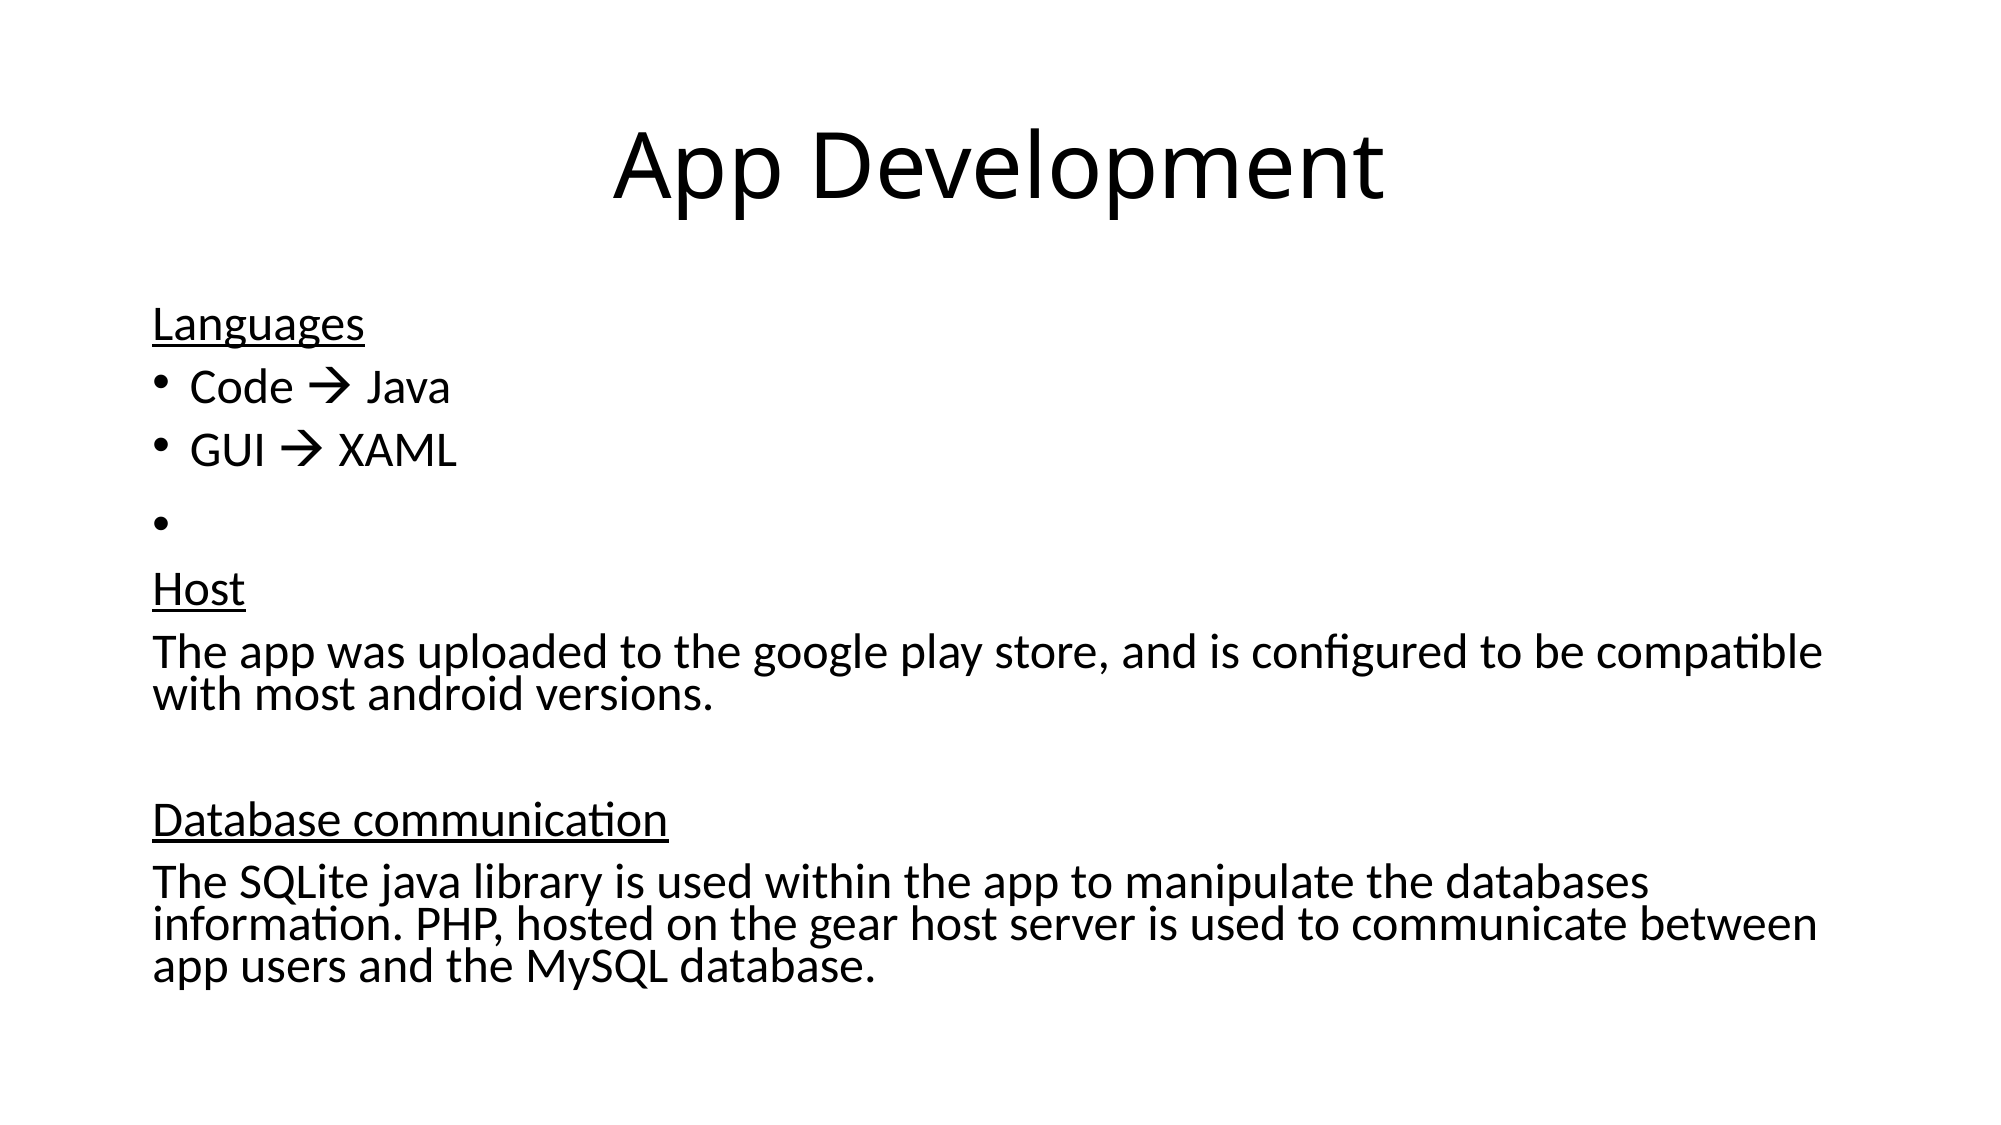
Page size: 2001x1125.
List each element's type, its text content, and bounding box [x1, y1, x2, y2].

list Languages Code  Java GUI  XAML Host The app was uploaded to the google play store, and is configured to be compatible with most android versions. Database communication The SQLite java library is used within the app to manipulate the databases information. PHP, hosted on the gear host server is used to communicate between app users and the MySQL database. [137, 299, 1863, 1014]
title App Development [137, 59, 1863, 278]
